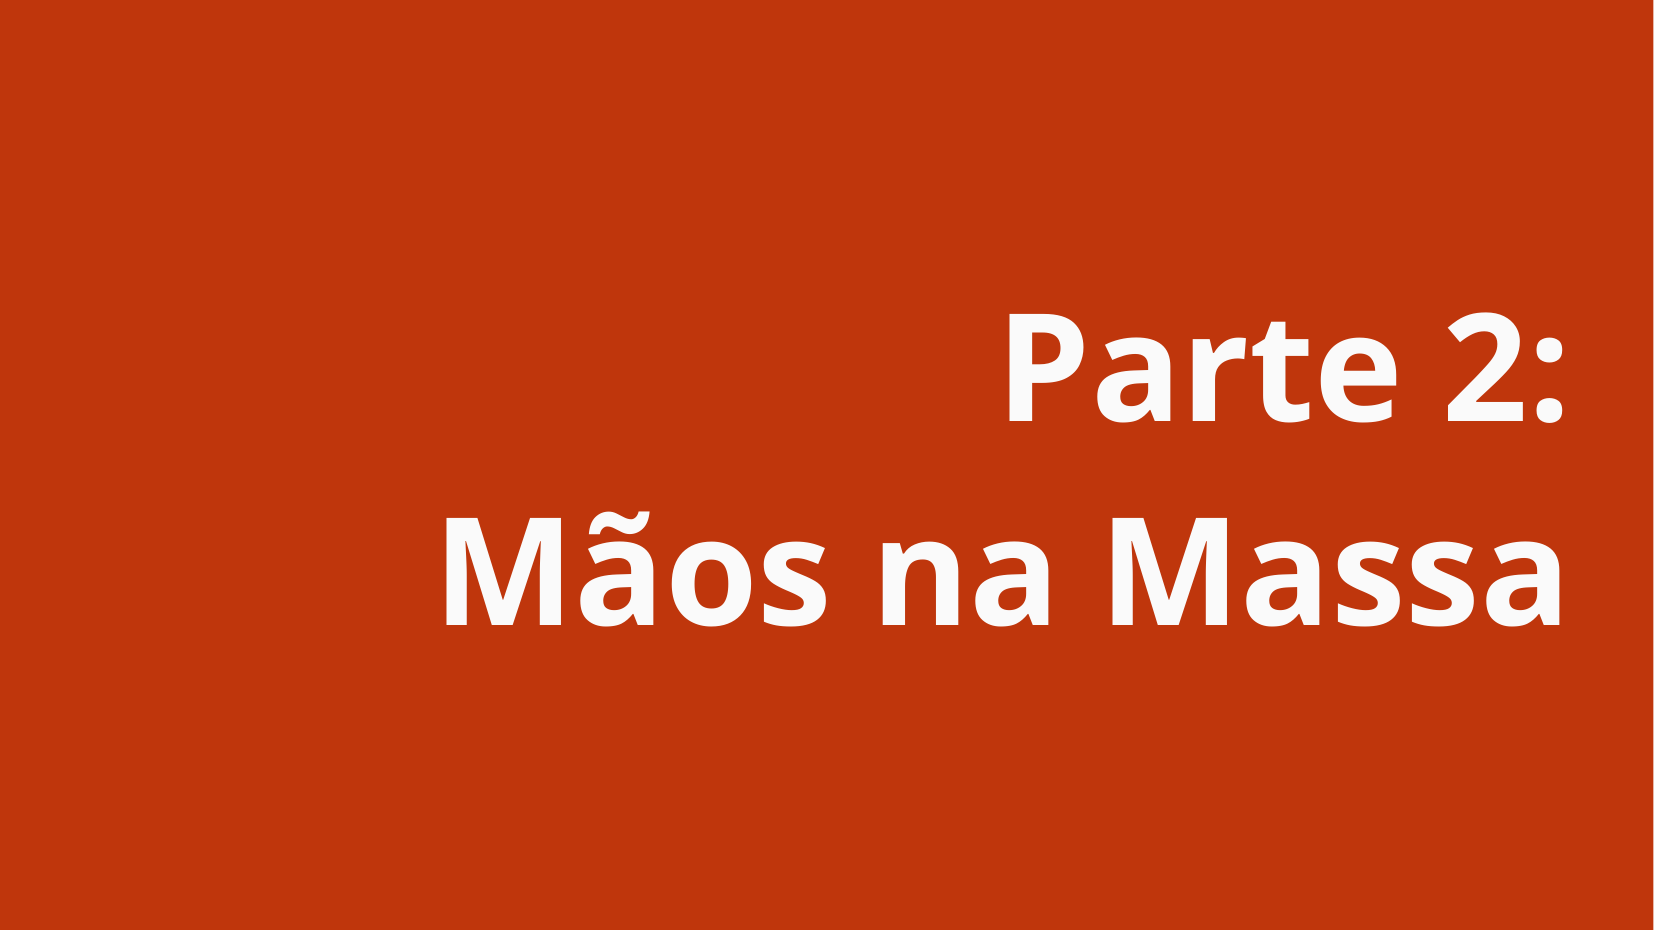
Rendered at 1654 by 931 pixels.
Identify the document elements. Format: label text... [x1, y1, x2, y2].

title Parte 2: Mãos na Massa [82, 315, 1571, 616]
